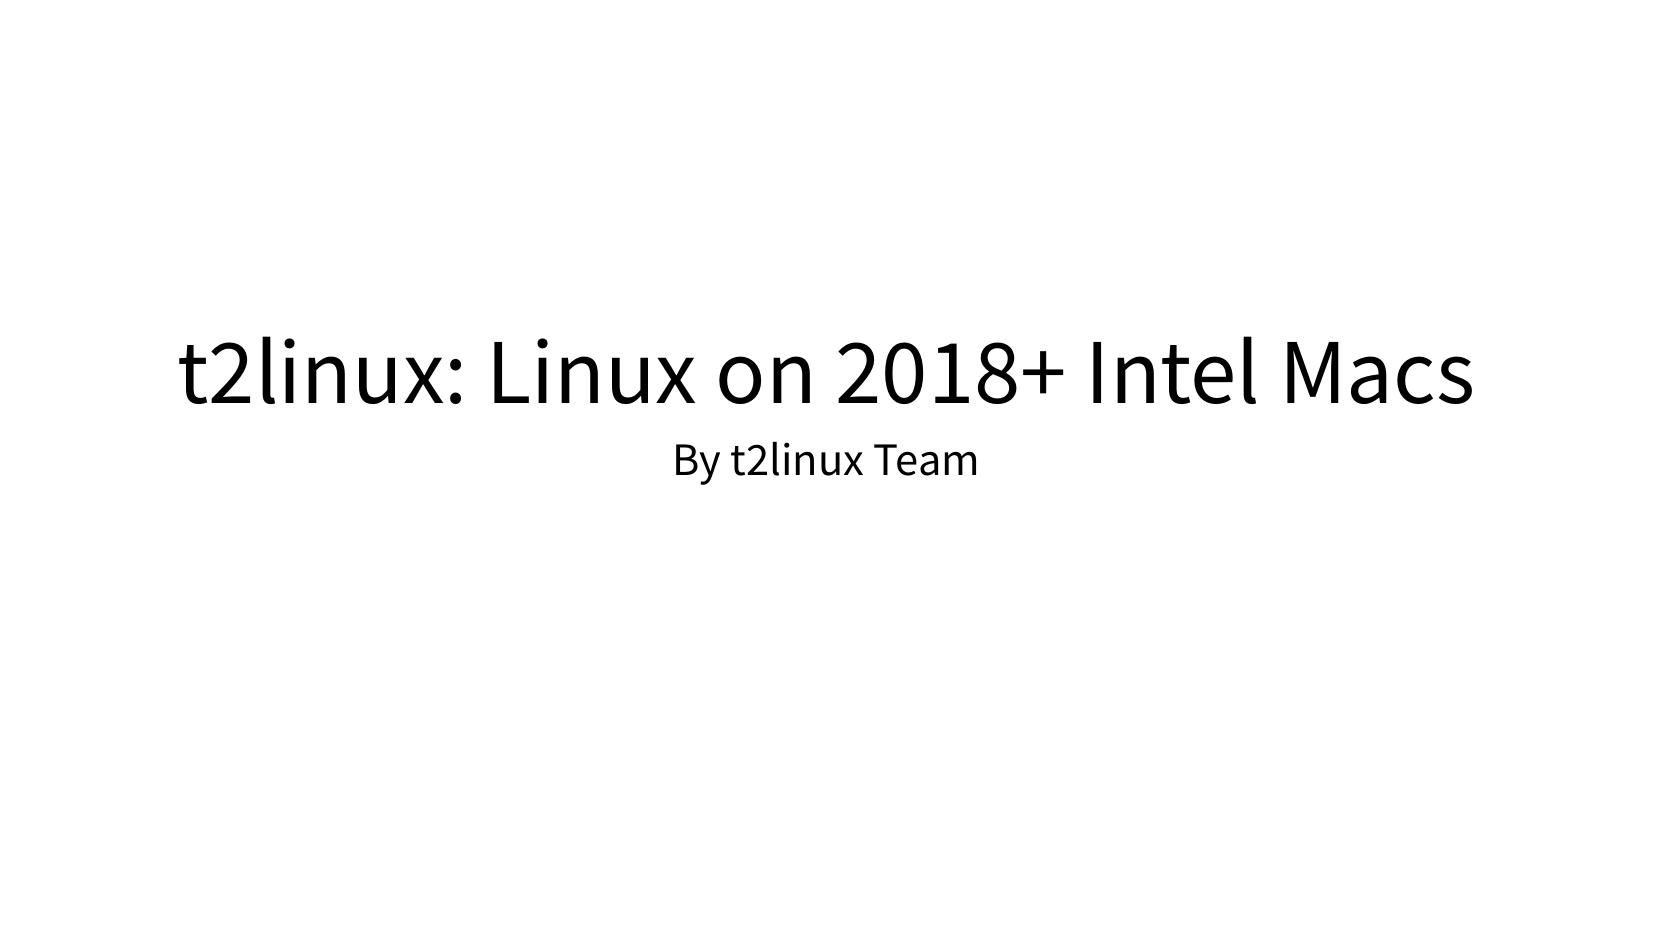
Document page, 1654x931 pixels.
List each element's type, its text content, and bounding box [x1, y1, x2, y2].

subtitle t2linux: Linux on 2018+ Intel Macs By t2linux Team [82, 37, 1571, 757]
